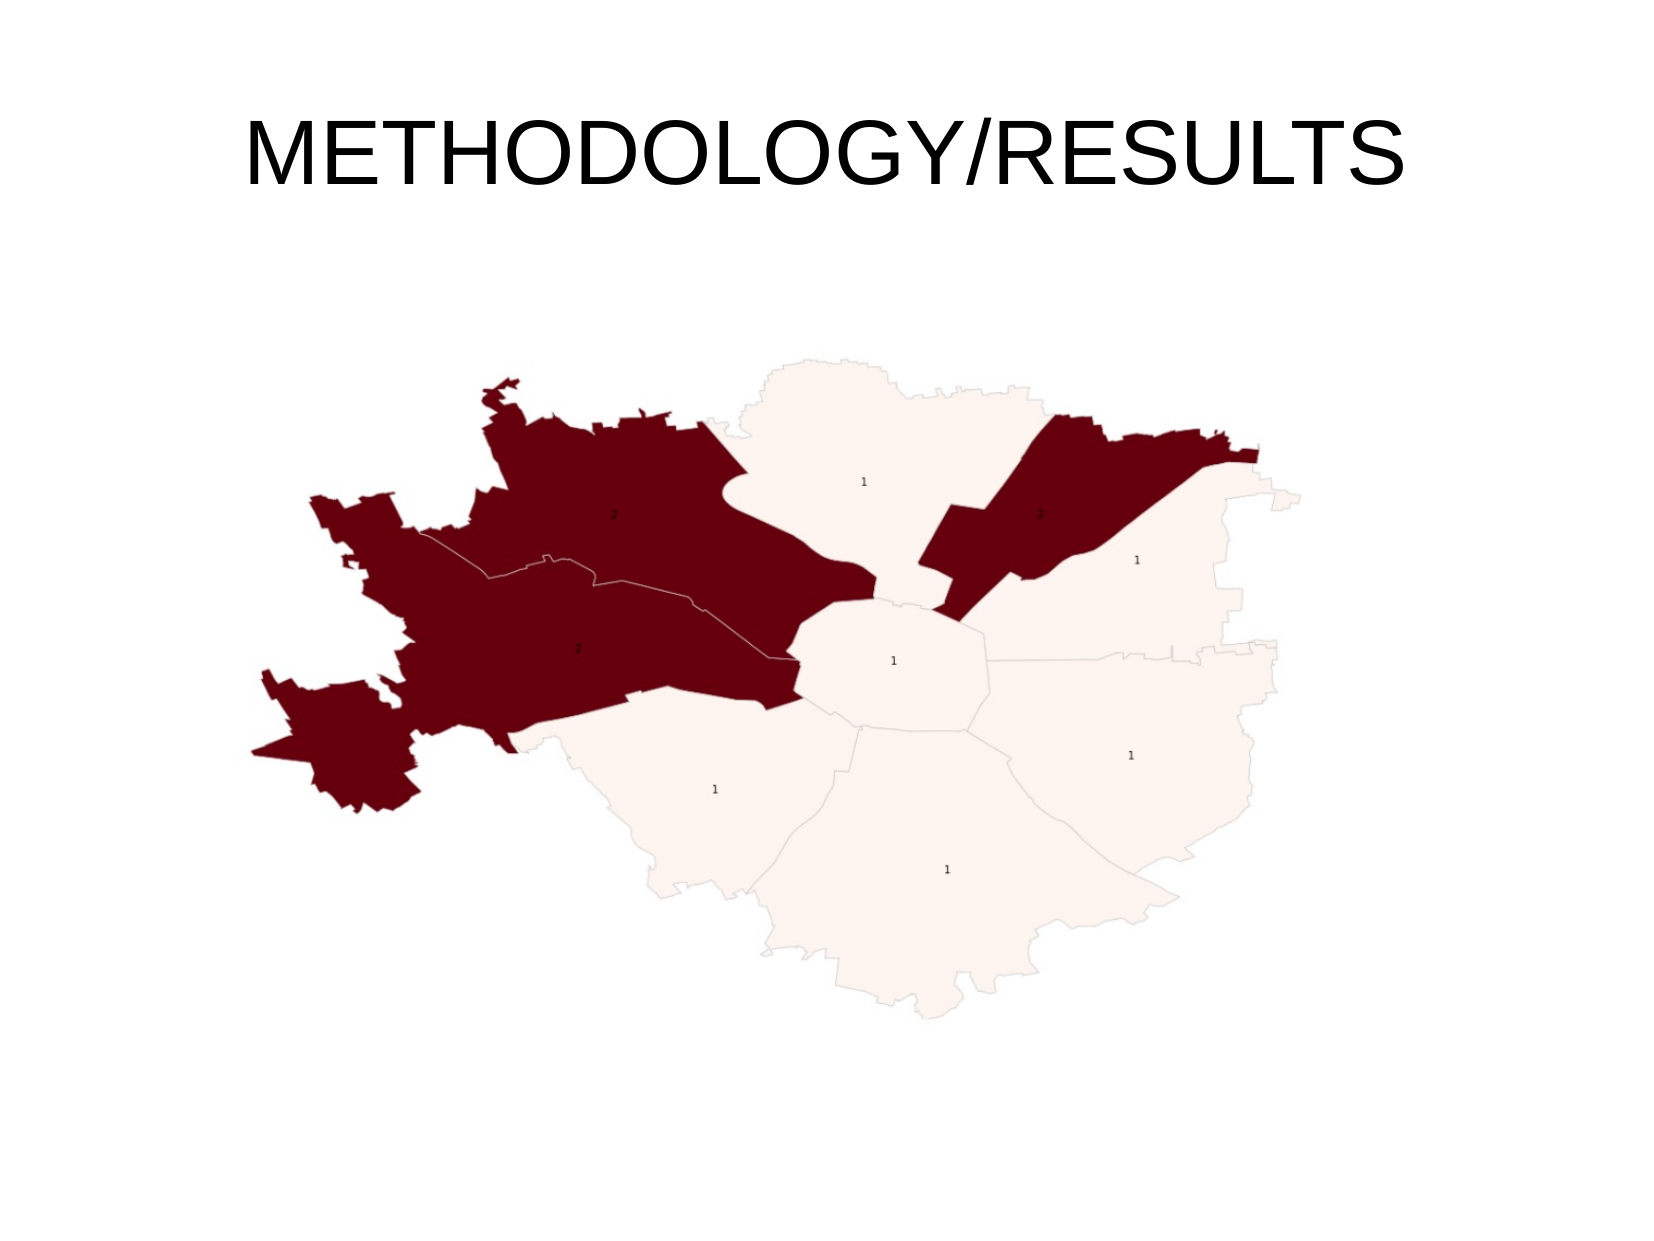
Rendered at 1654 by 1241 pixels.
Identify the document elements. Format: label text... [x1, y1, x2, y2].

picture [201, 329, 1456, 1149]
title METHODOLOGY/RESULTS [82, 49, 1571, 257]
